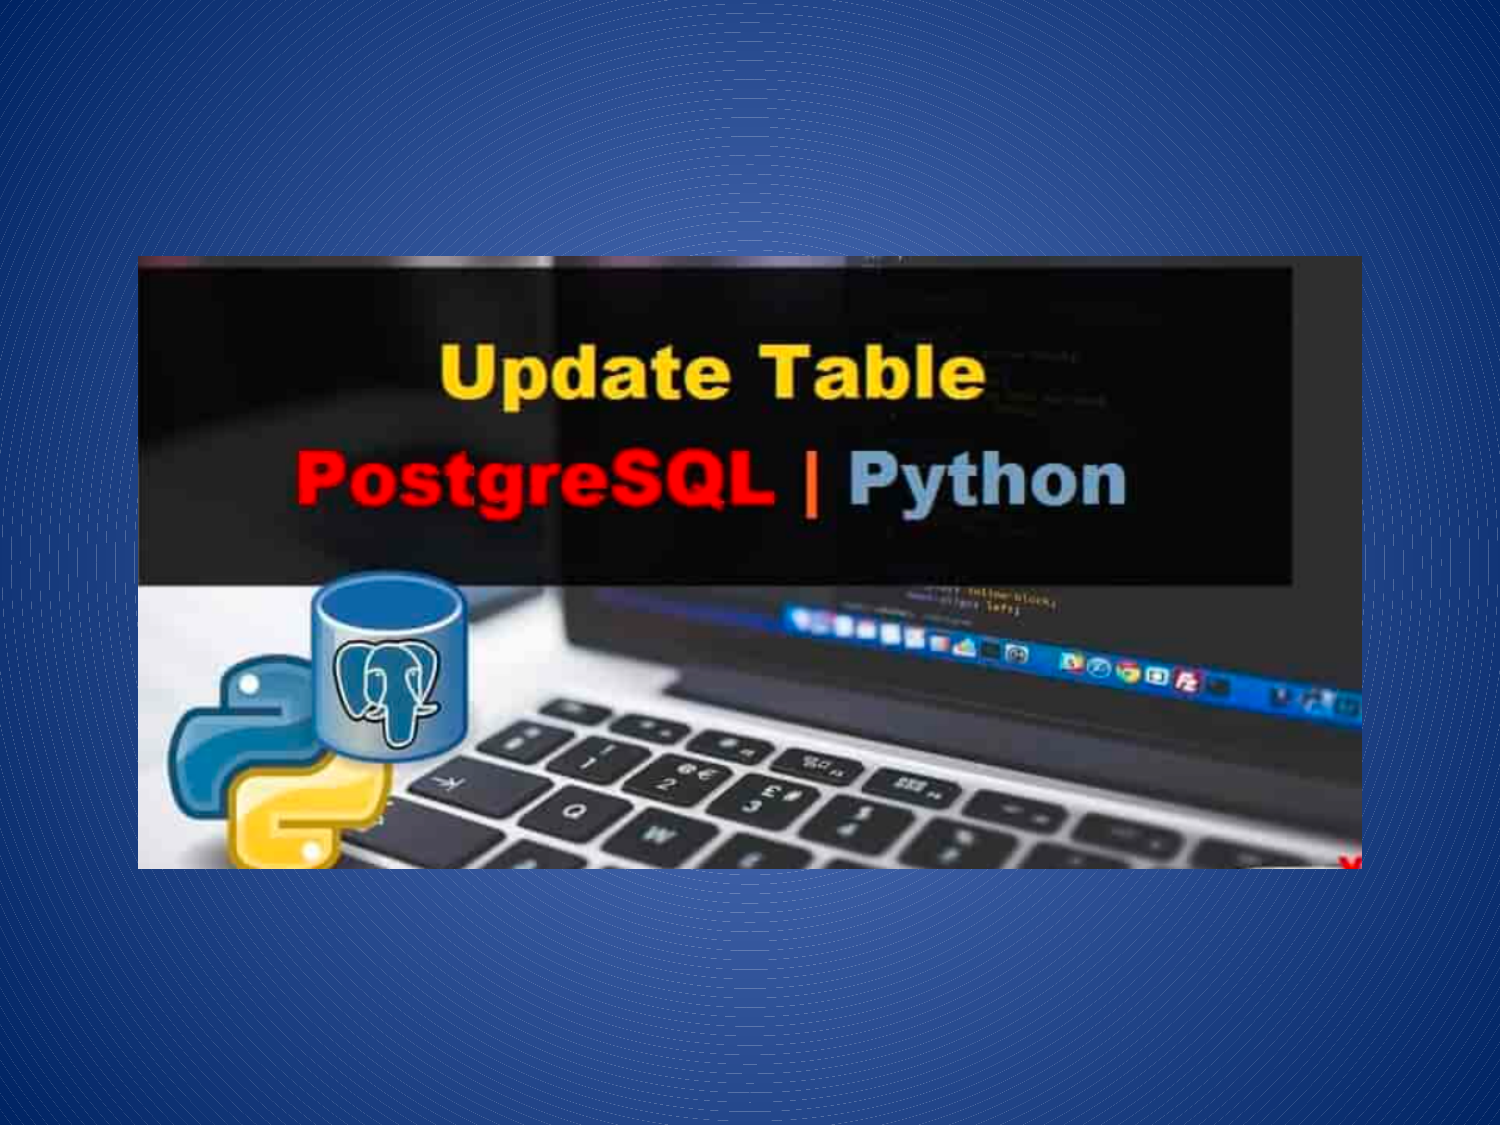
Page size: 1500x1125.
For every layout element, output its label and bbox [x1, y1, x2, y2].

picture [138, 256, 1362, 869]
